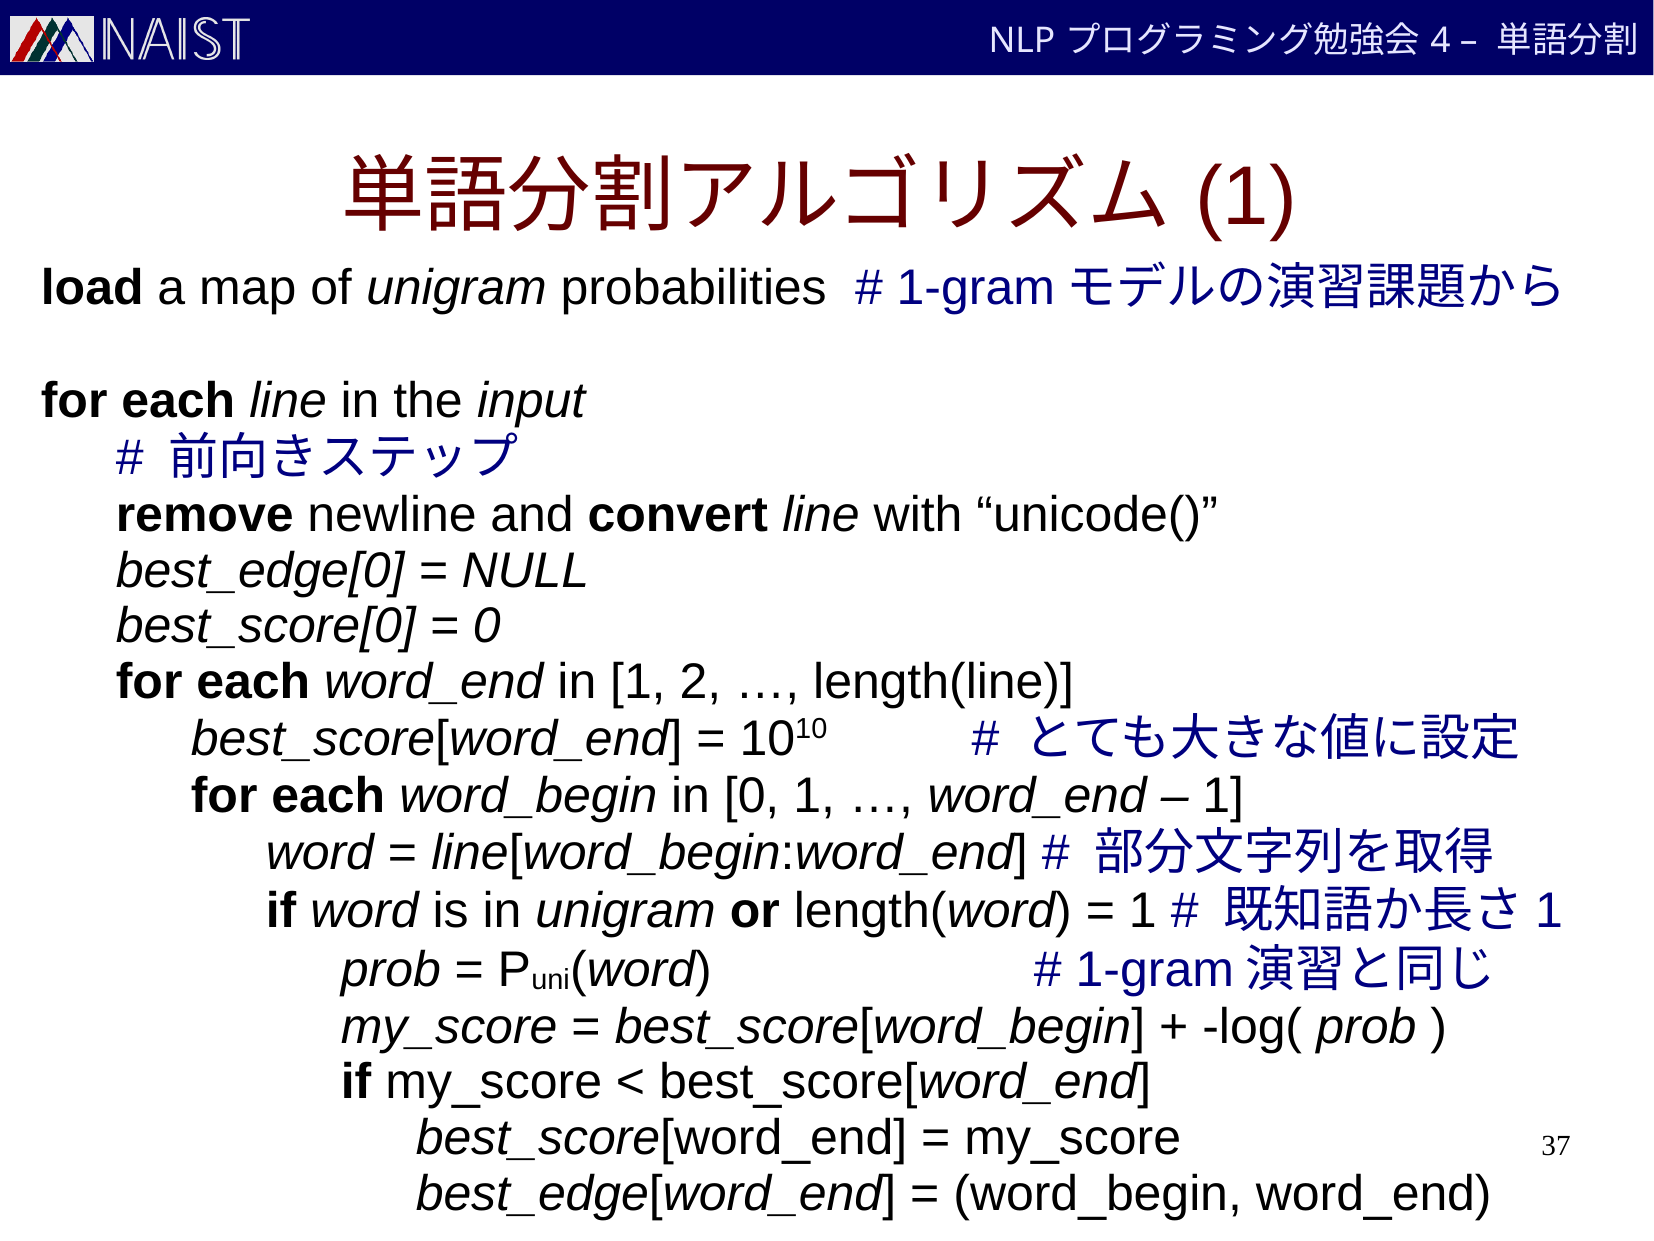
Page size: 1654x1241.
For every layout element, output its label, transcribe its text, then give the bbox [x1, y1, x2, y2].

picture [102, 17, 251, 60]
title 単語分割アルゴリズム(1) [75, 92, 1564, 250]
text_box load a map of unigram probabilities # 1-gramモデルの演習課題から for each line in the input # 前向きステップ remove newline and convert line with “unicode()” best_edge[0] = NULL best_score[0] = 0 for each word_end in [1, 2, …, length(line)] best_score[word_end] = 1010 # とても大きな値に設定 for each word_begin in [0, 1, …, word_end – 1] word = line[word_begin:word_end] # 部分文字列を取得 if word is in unigram or length(word) = 1 # 既知語か長さ1 prob = Puni(word) # 1-gram演習と同じ my_score = best_score[word_begin] + -log( prob ) if my_score < best_score[word_end] best_score[word_end] = my_score best_edge[word_end] = (word_begin, word_end) [25, 250, 1654, 1241]
picture [10, 16, 94, 62]
